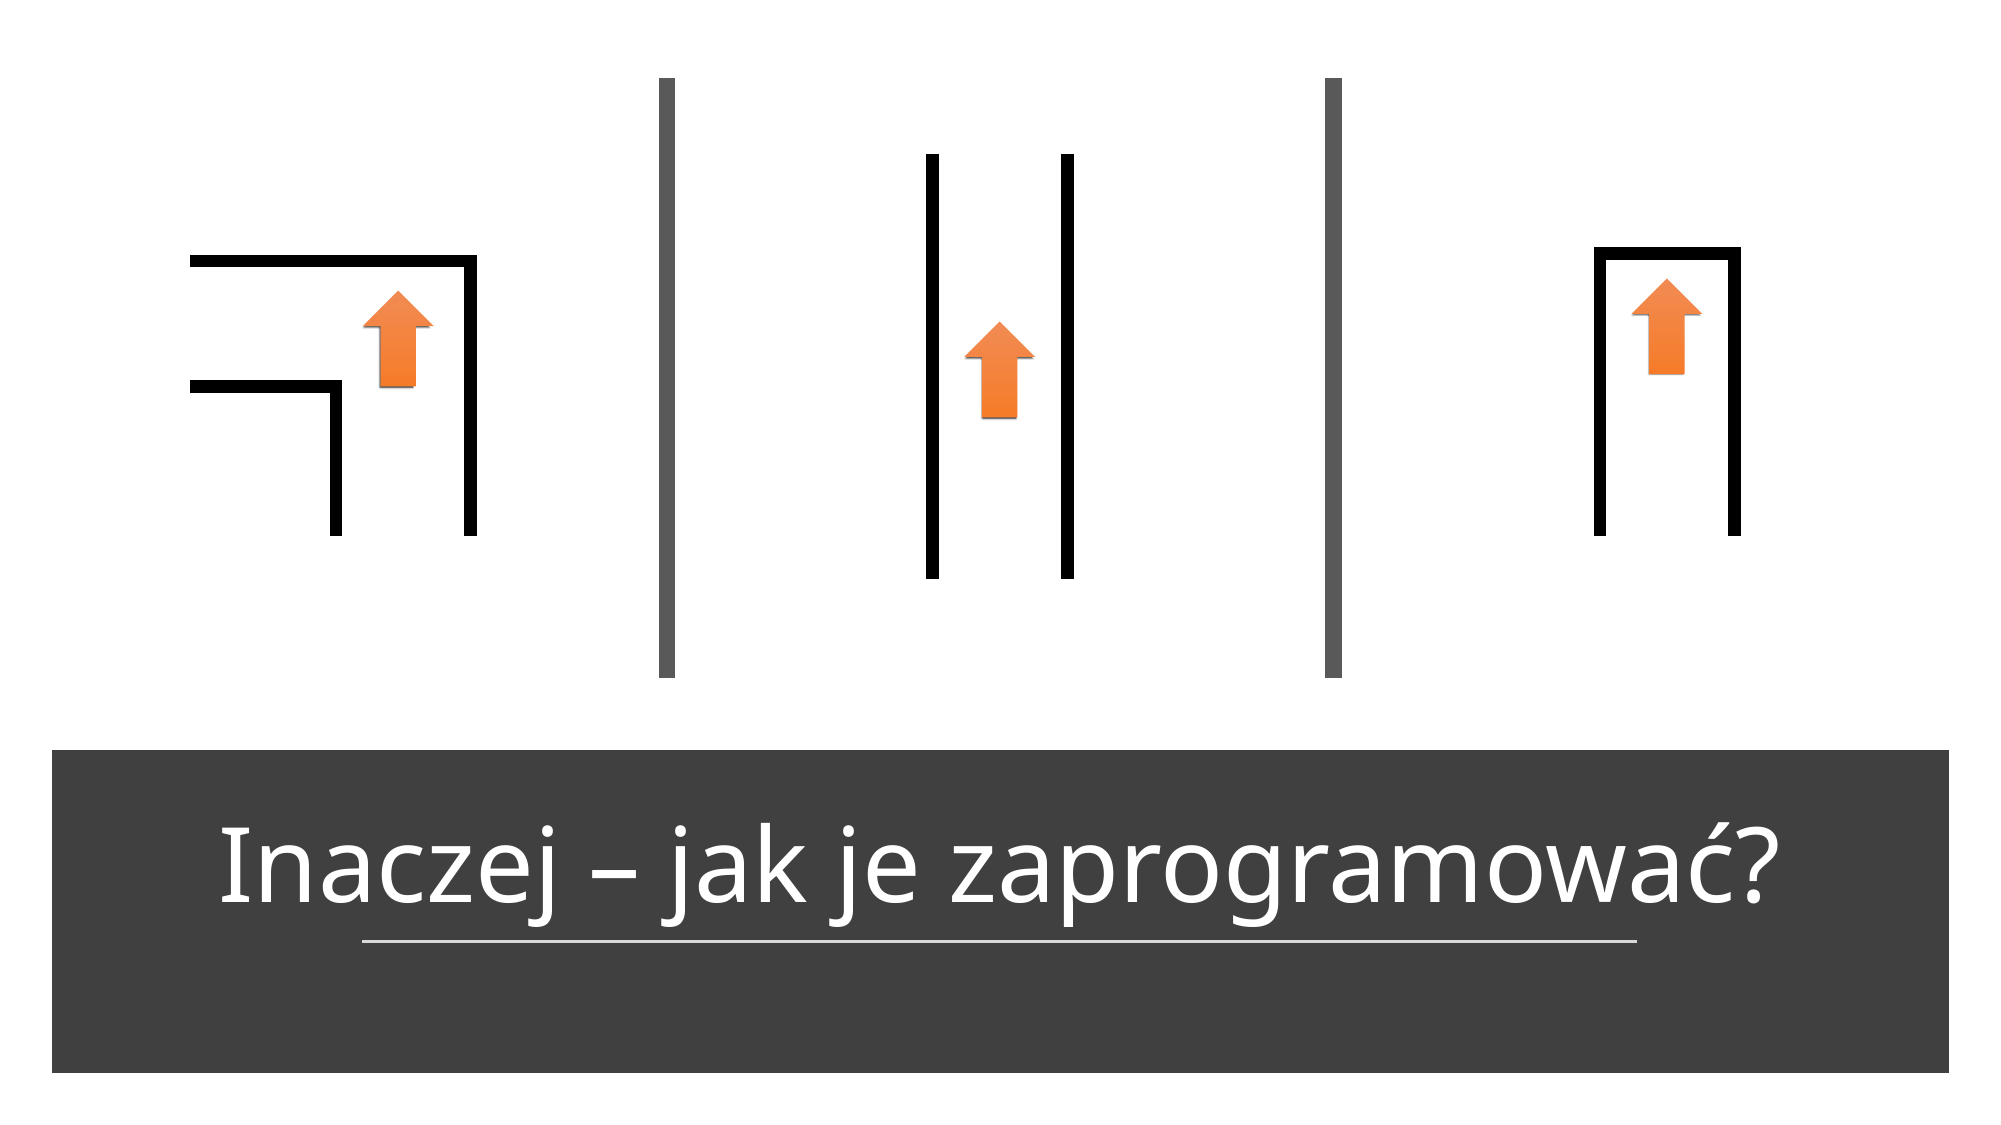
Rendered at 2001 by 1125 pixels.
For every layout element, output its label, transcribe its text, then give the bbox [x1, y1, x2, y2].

title Inaczej – jak je zaprogramować? [86, 780, 1914, 933]
text_box [0, 0, 2000, 1125]
